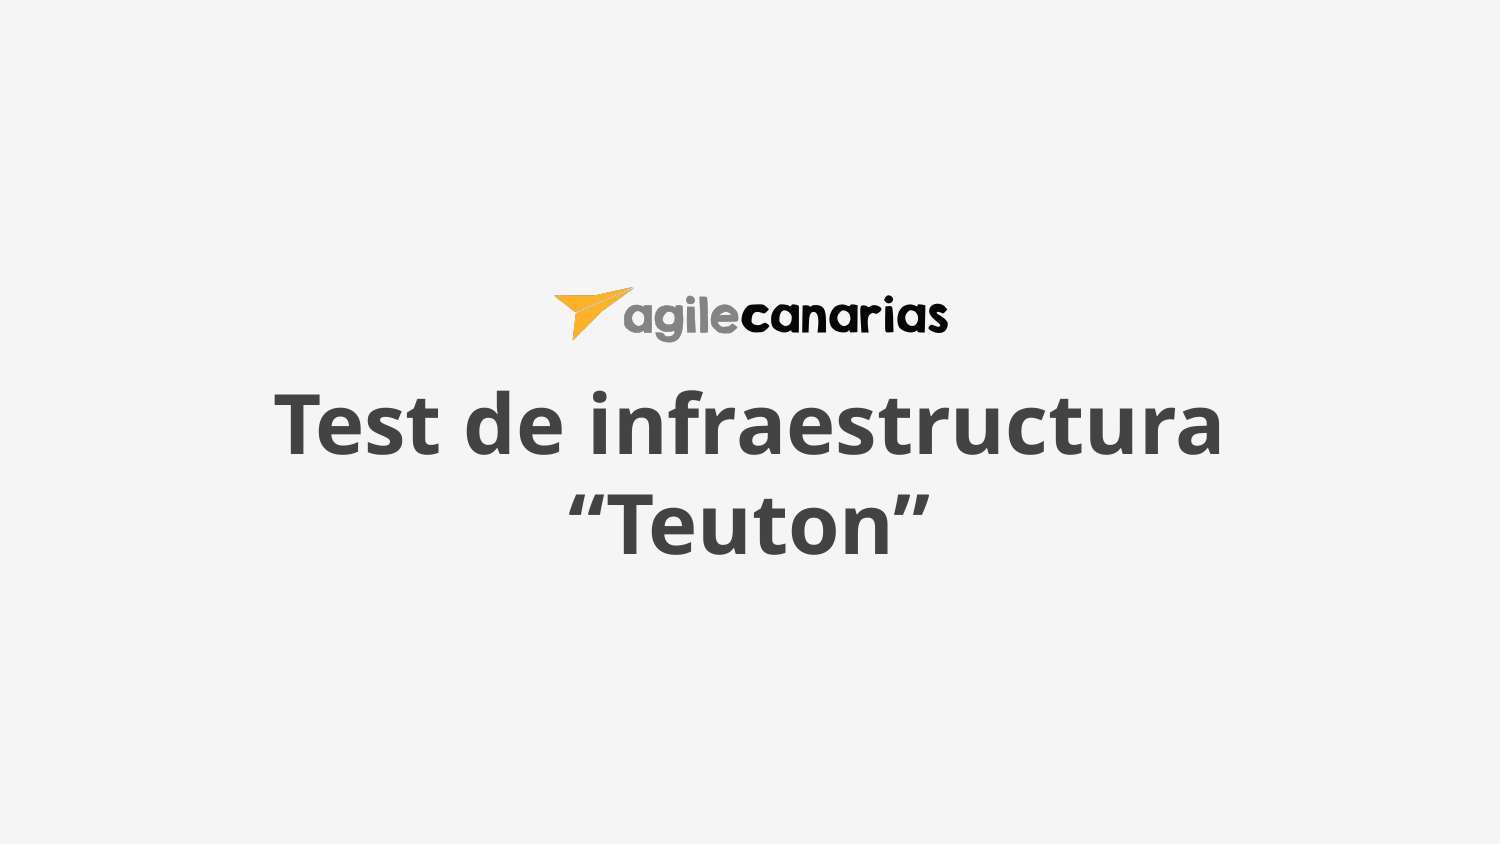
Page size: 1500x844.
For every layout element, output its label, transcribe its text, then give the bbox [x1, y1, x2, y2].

text_box Test de infraestructura “Teuton” [0, 356, 1500, 587]
picture [540, 273, 960, 356]
